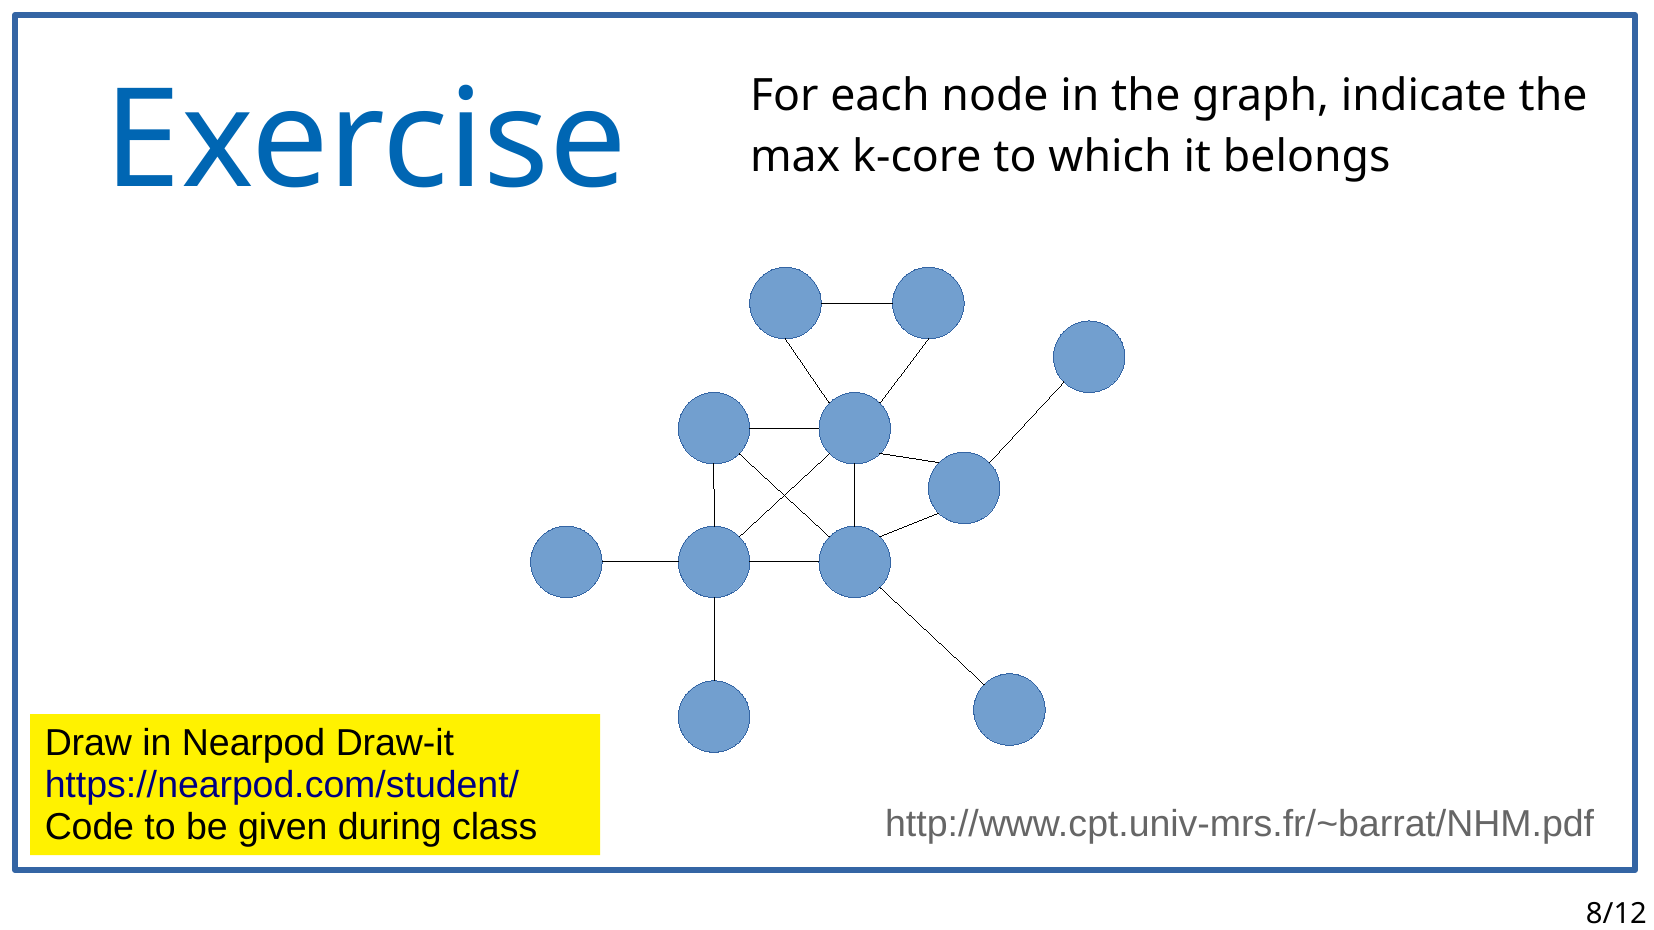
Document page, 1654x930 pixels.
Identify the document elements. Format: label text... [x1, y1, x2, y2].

text_box Draw in Nearpod Draw-it https://nearpod.com/student/ Code to be given during class [30, 714, 601, 856]
title Exercise [34, 29, 698, 237]
text_box [818, 392, 891, 464]
text_box http://www.cpt.univ-mrs.fr/~barrat/NHM.pdf [821, 795, 1621, 852]
text_box [678, 526, 750, 598]
text_box [749, 267, 822, 339]
list For each node in the graph, indicate the max k-core to which it belongs [750, 62, 1591, 226]
text_box [892, 267, 965, 339]
text_box [1053, 320, 1125, 393]
text_box [973, 673, 1046, 746]
text_box [928, 452, 1000, 524]
text_box [530, 526, 603, 598]
text_box [818, 526, 891, 598]
text_box [678, 680, 750, 753]
text_box [678, 392, 750, 464]
